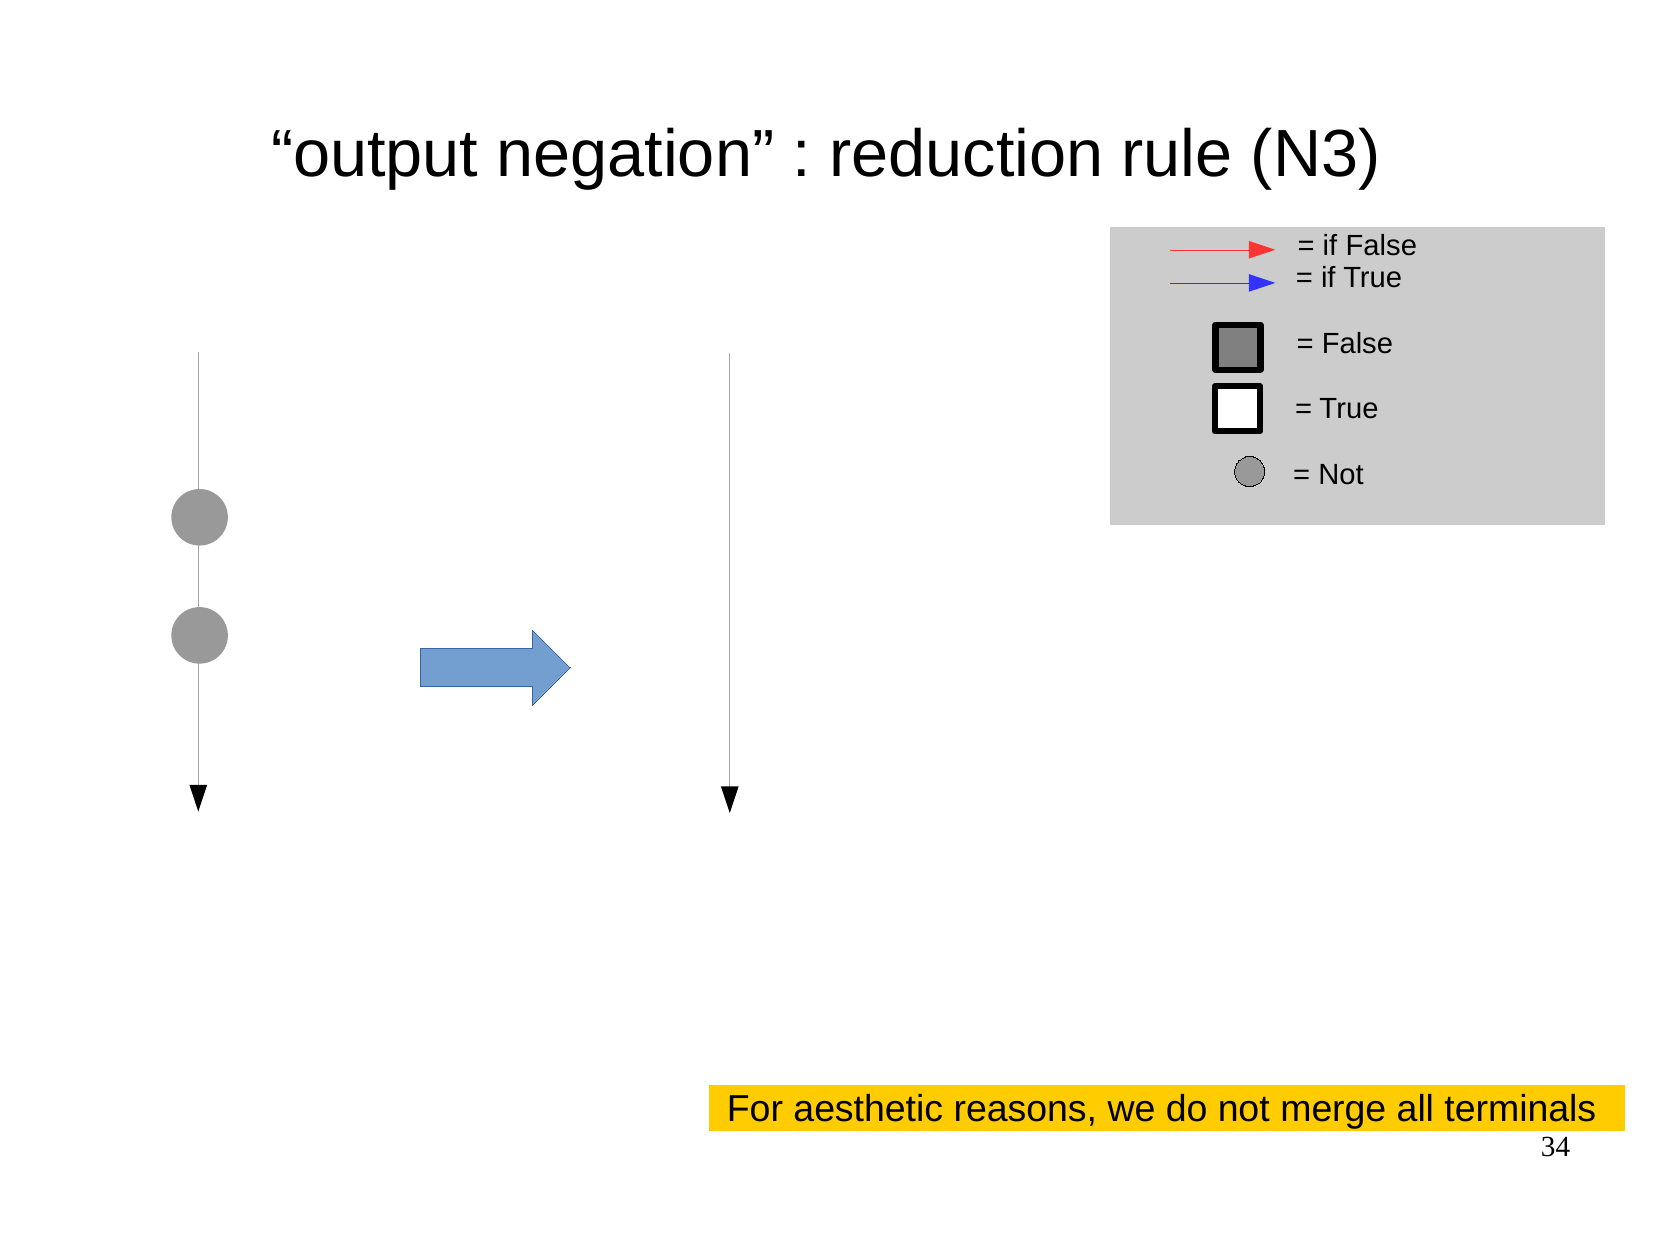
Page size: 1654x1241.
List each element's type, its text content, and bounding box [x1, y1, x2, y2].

text_box For aesthetic reasons, we do not merge all terminals [709, 1085, 1625, 1131]
text_box [171, 607, 228, 664]
text_box [1215, 324, 1261, 370]
text_box [1215, 386, 1261, 432]
title “output negation” : reduction rule (N3) [82, 49, 1571, 257]
text_box [1234, 456, 1265, 487]
text_box [171, 488, 228, 546]
text_box = if False = if True = False = True = Not [1109, 227, 1605, 525]
text_box [420, 630, 571, 706]
